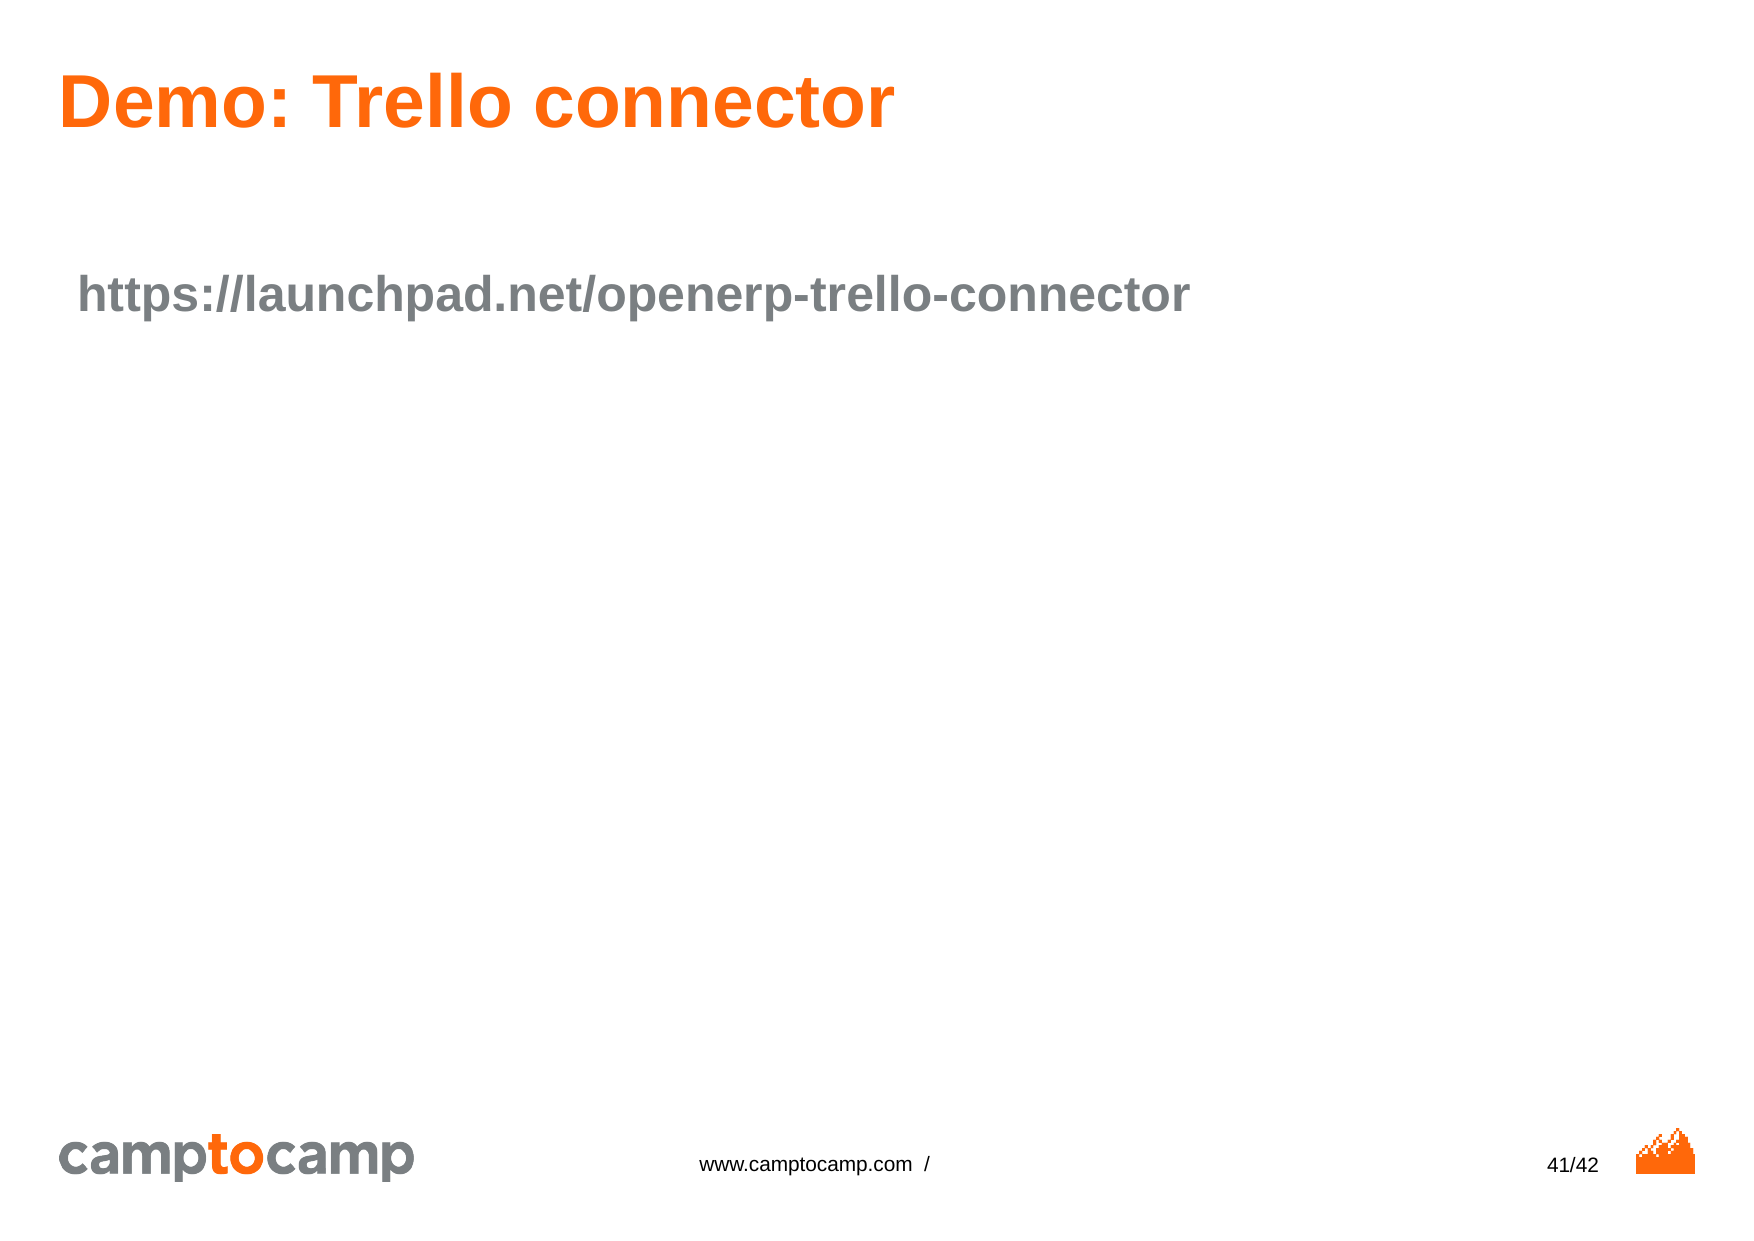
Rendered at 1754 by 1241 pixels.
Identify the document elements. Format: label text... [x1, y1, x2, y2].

picture [59, 1134, 414, 1182]
title Demo: Trello connector [59, 59, 1695, 247]
picture [1636, 1128, 1695, 1174]
subtitle https://launchpad.net/openerp-trello-connector [59, 265, 1696, 917]
